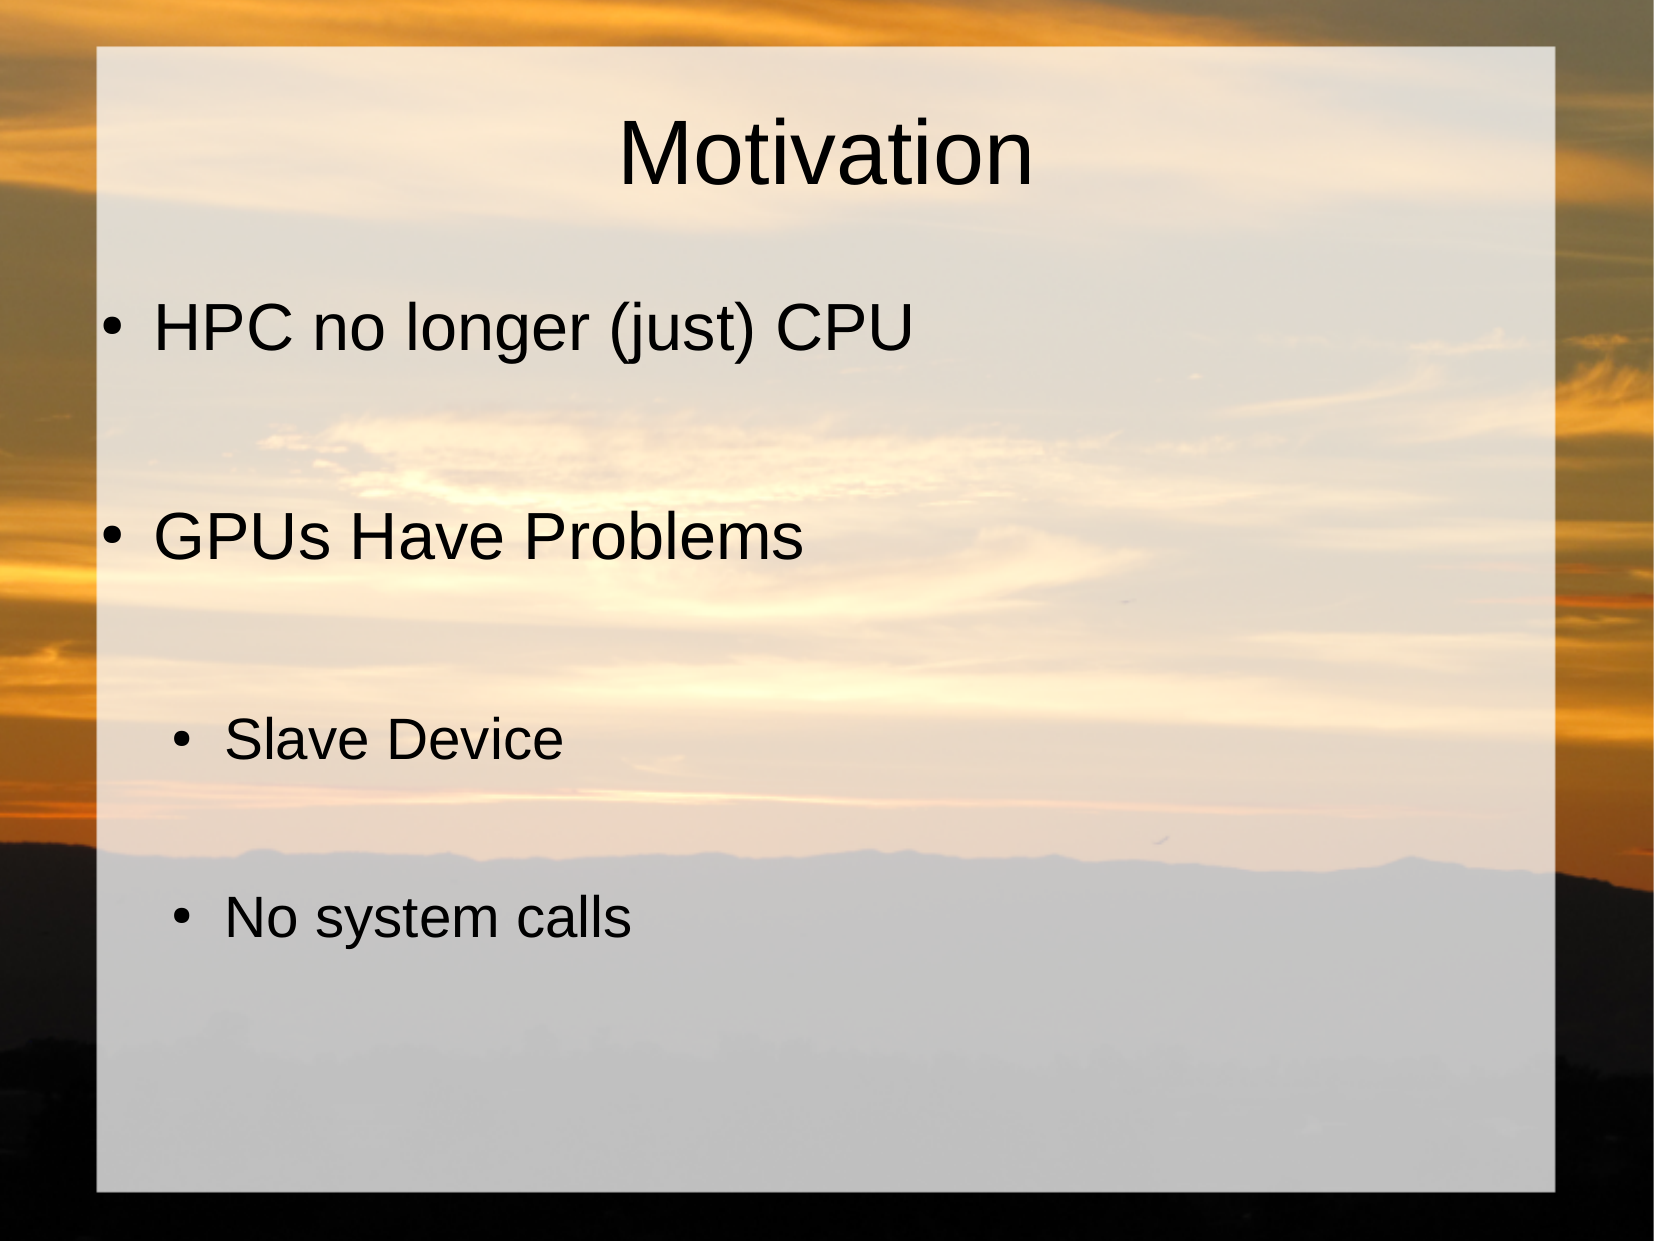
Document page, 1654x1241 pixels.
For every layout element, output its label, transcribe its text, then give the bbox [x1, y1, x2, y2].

title Motivation [82, 49, 1571, 257]
list HPC no longer (just) CPU GPUs Have Problems Slave Device No system calls [82, 290, 1571, 1109]
picture [0, 0, 1654, 1241]
